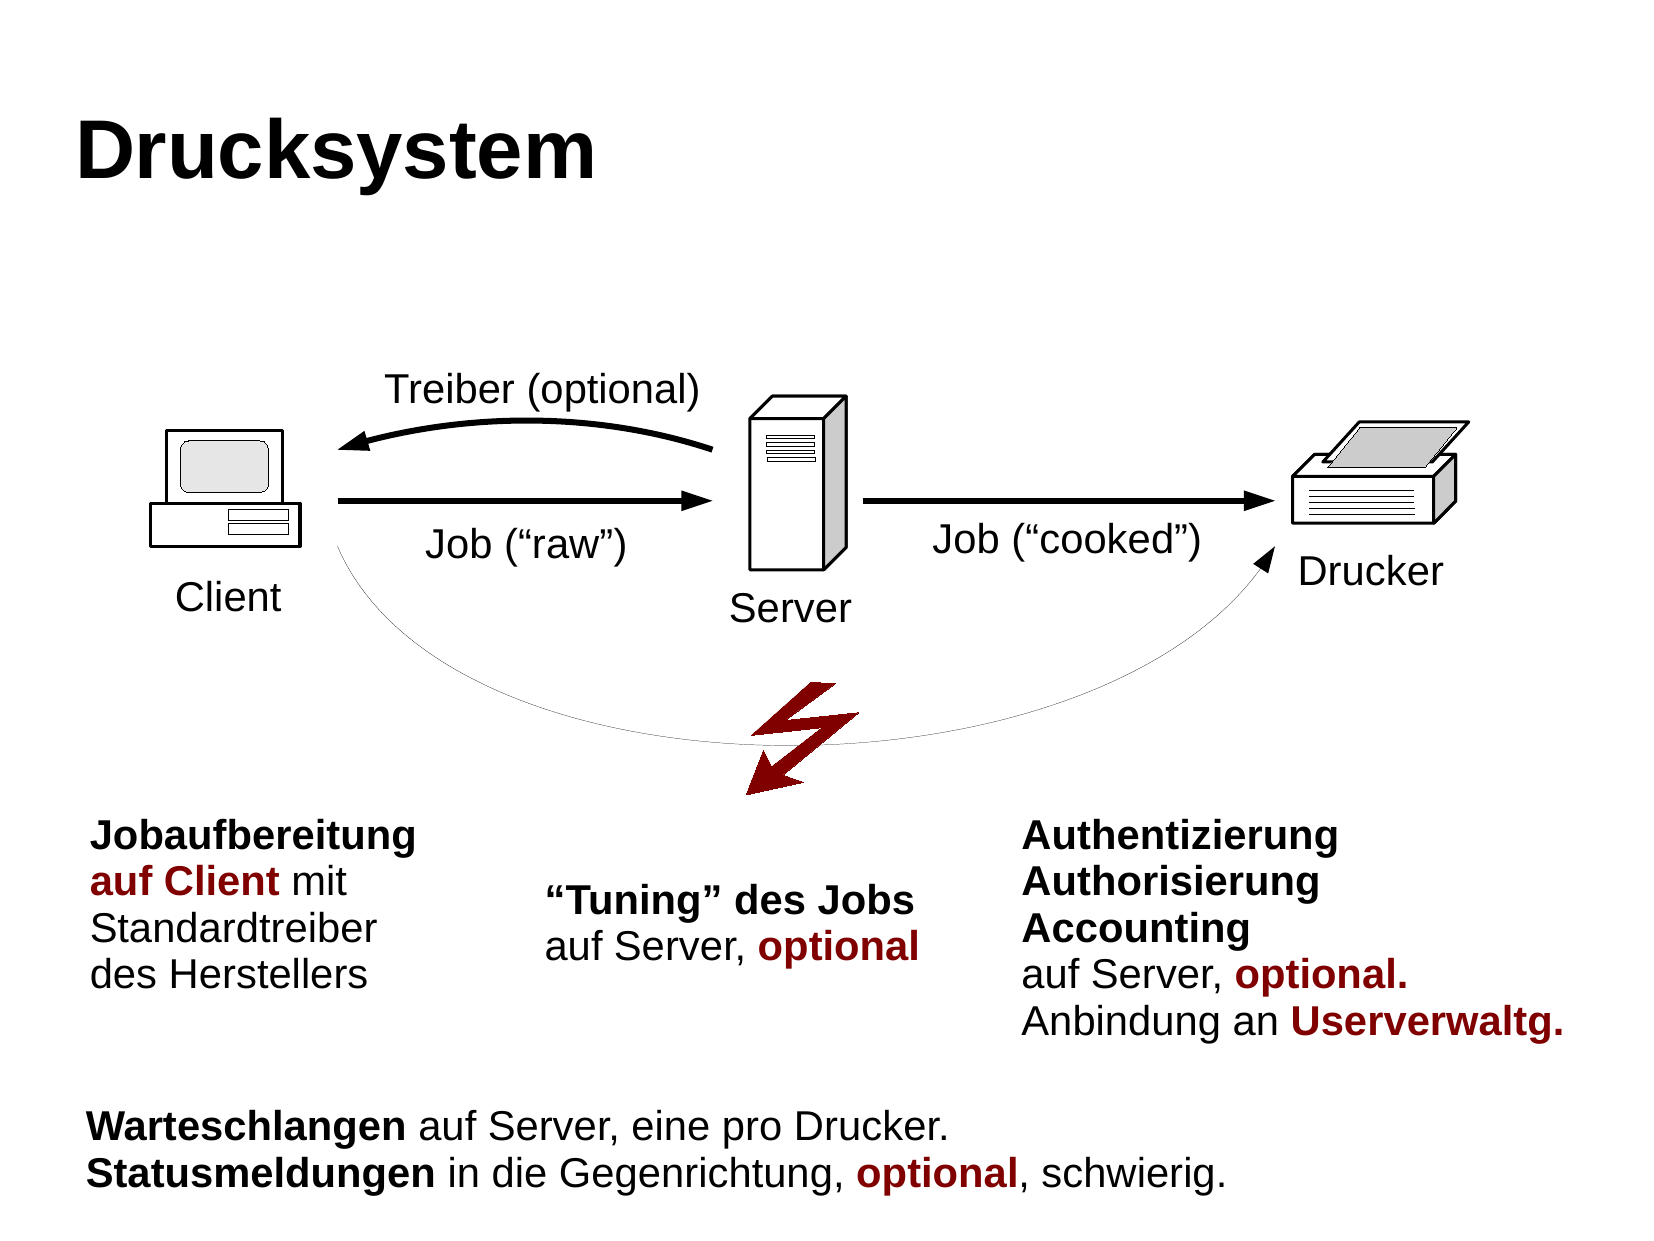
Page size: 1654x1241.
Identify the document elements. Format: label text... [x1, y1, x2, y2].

title Drucksystem [75, 44, 1576, 256]
text_box [1292, 454, 1456, 524]
text_box Treiber (optional) [369, 358, 716, 421]
text_box “Tuning” des Jobs auf Server, optional [529, 869, 943, 977]
text_box Authentizierung Authorisierung Accounting auf Server, optional. Anbindung an Userverwaltg. [1006, 804, 1607, 1052]
text_box Job (“cooked”) [917, 508, 1218, 571]
text_box Server [714, 577, 867, 640]
text_box Client [160, 566, 297, 628]
text_box Job (“raw”) [410, 513, 643, 575]
text_box [150, 430, 301, 547]
text_box Warteschlangen auf Server, eine pro Drucker. Statusmeldungen in die Gegenrichtung, optional, schwierig. [71, 1095, 1242, 1204]
text_box Drucker [1282, 540, 1460, 602]
text_box Jobaufbereitung auf Client mit Standardtreiber des Herstellers [75, 804, 488, 1005]
text_box [746, 682, 859, 795]
text_box [749, 396, 847, 570]
text_box [1322, 421, 1469, 468]
